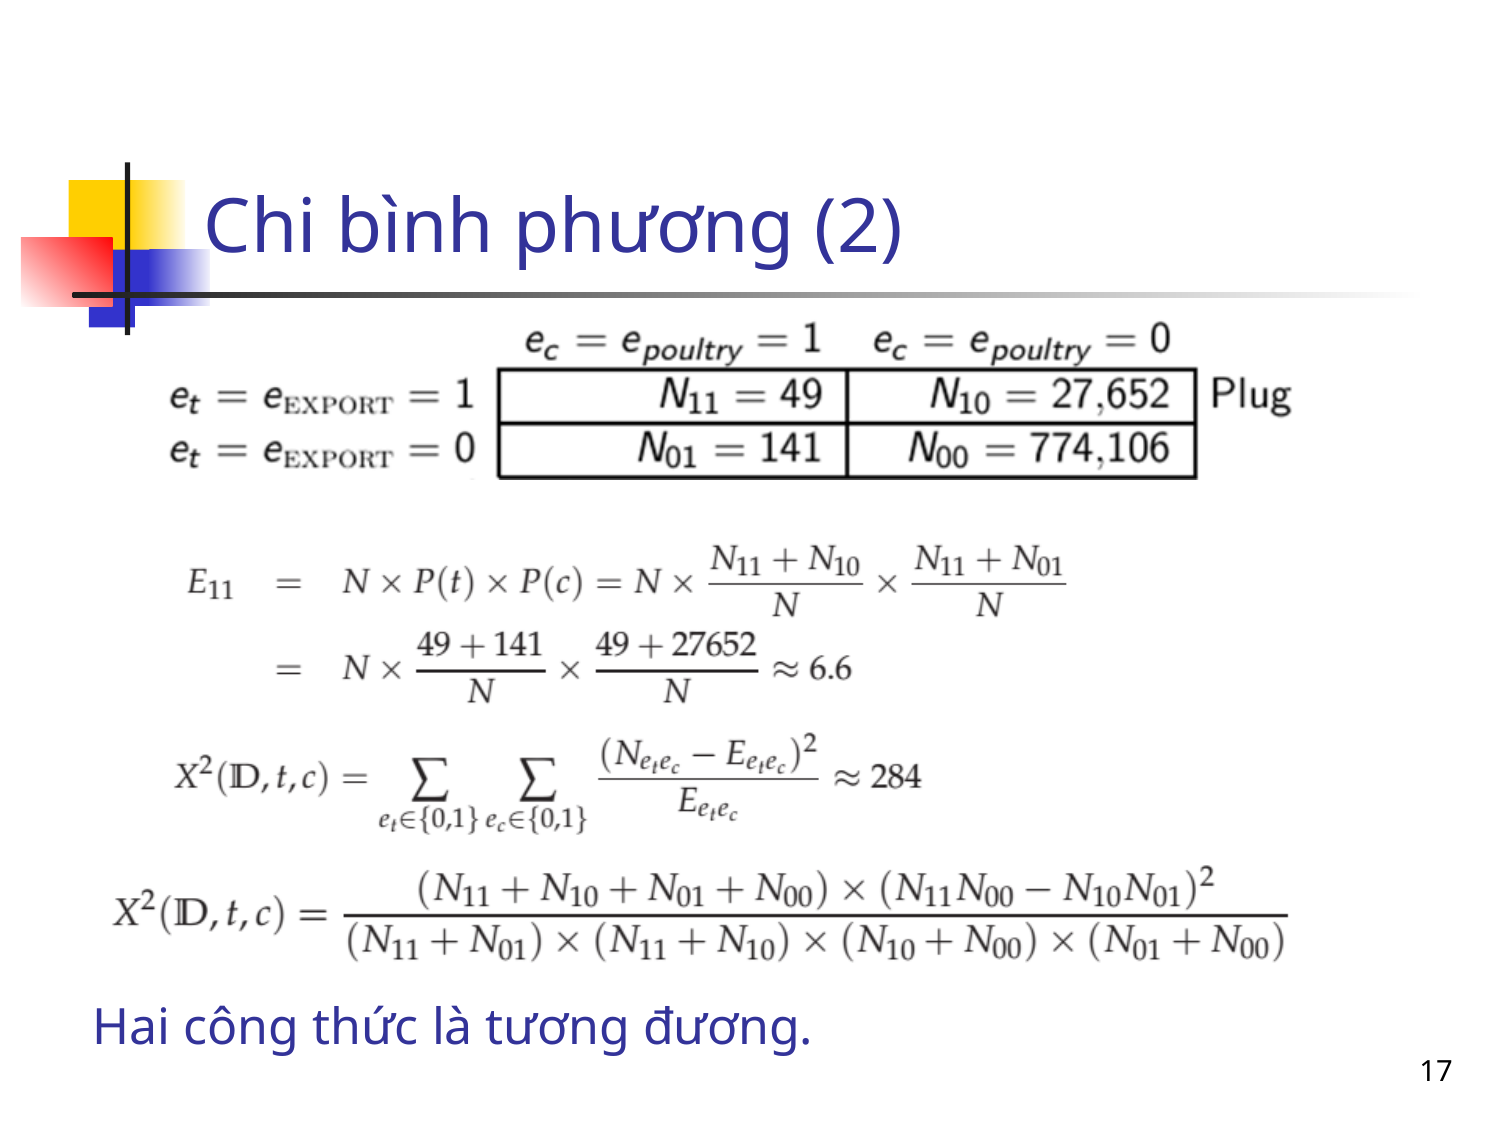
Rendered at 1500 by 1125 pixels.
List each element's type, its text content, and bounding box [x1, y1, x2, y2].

text_box Hai công thức là tương đương. [77, 987, 1460, 1063]
picture [135, 306, 1339, 480]
picture [173, 722, 966, 846]
picture [171, 527, 1090, 709]
title Chi bình phương (2) [188, 35, 1468, 275]
picture [100, 850, 1307, 988]
slide_number <number> [1155, 1024, 1468, 1100]
